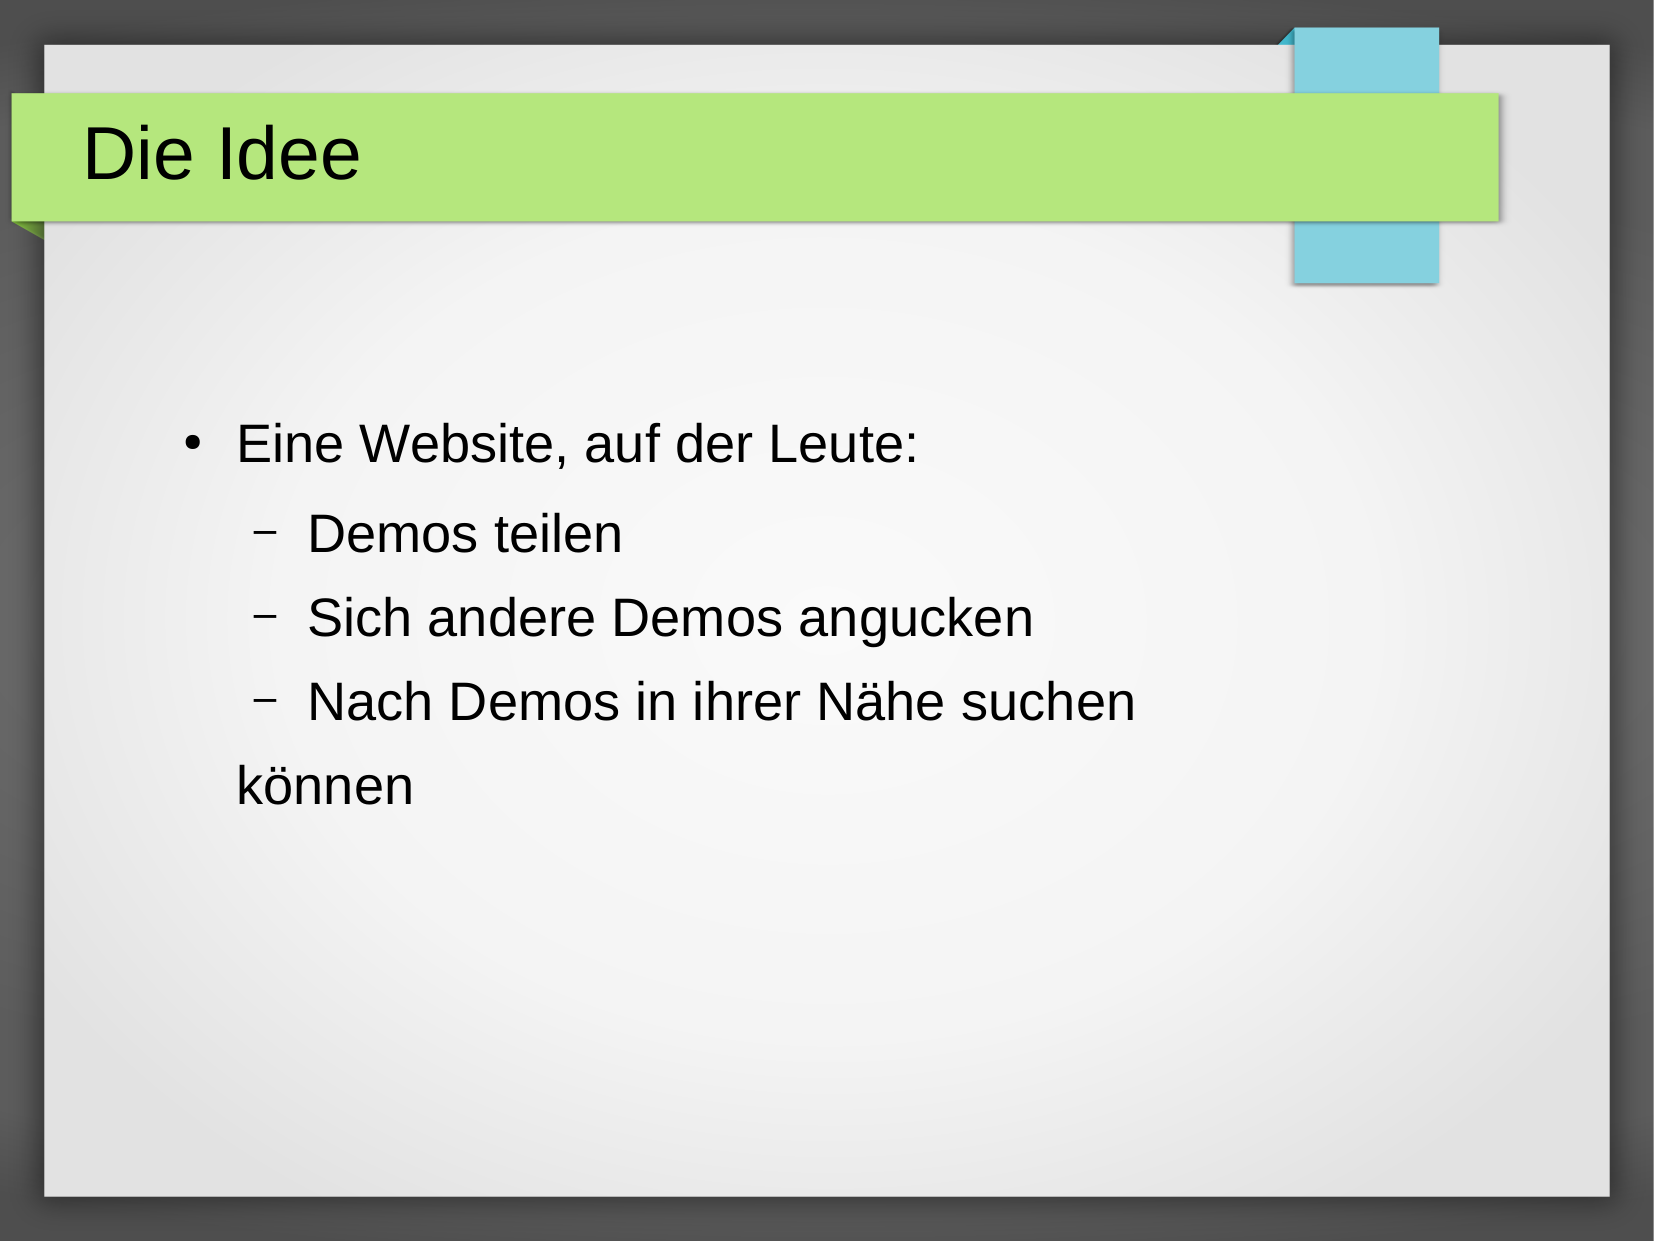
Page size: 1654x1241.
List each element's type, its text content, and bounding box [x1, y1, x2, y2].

title Die Idee [82, 94, 1264, 213]
picture [0, 0, 1654, 1241]
list Eine Website, auf der Leute: Demos teilen Sich andere Demos angucken Nach Demos in ihrer Nähe suchen können [165, 413, 1548, 934]
